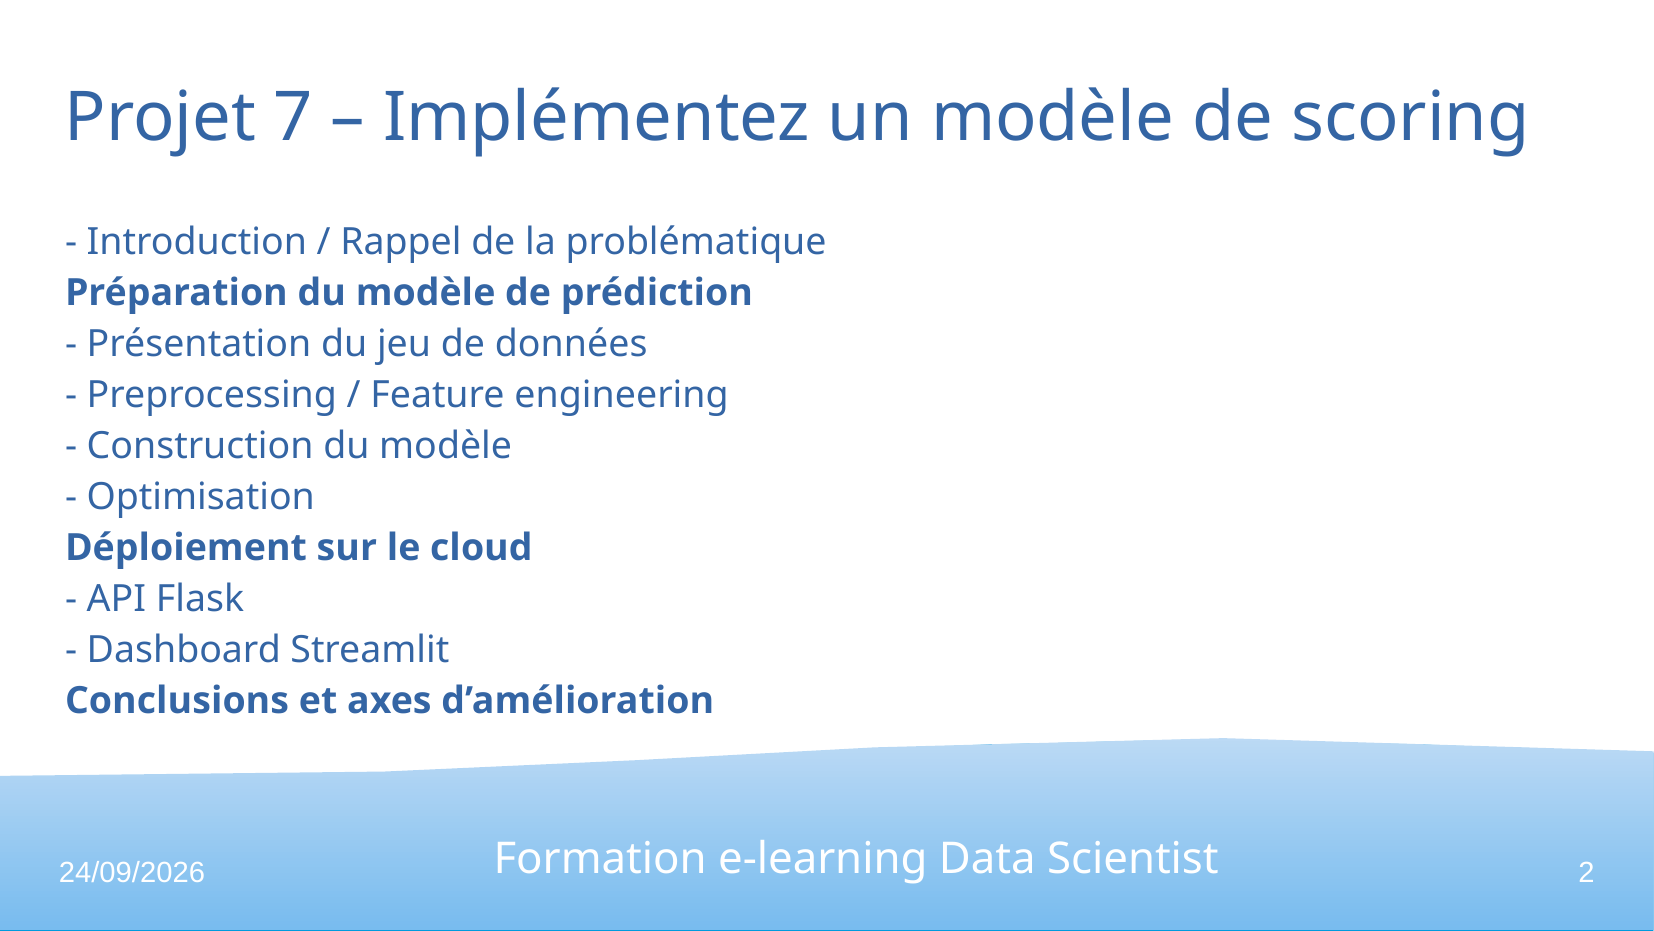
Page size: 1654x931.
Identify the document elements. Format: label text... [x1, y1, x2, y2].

title Projet 7 – Implémentez un modèle de scoring [59, 21, 1536, 207]
title Formation e-learning Data Scientist [118, 767, 1595, 931]
title - Introduction / Rappel de la problématique Préparation du modèle de prédiction - Présentation du jeu de données - Preprocessing / Feature engineering - Construction du modèle - Optimisation Déploiement sur le cloud - API Flask - Dashboard Streamlit Conclusions et axes d’amélioration [29, 214, 1506, 849]
